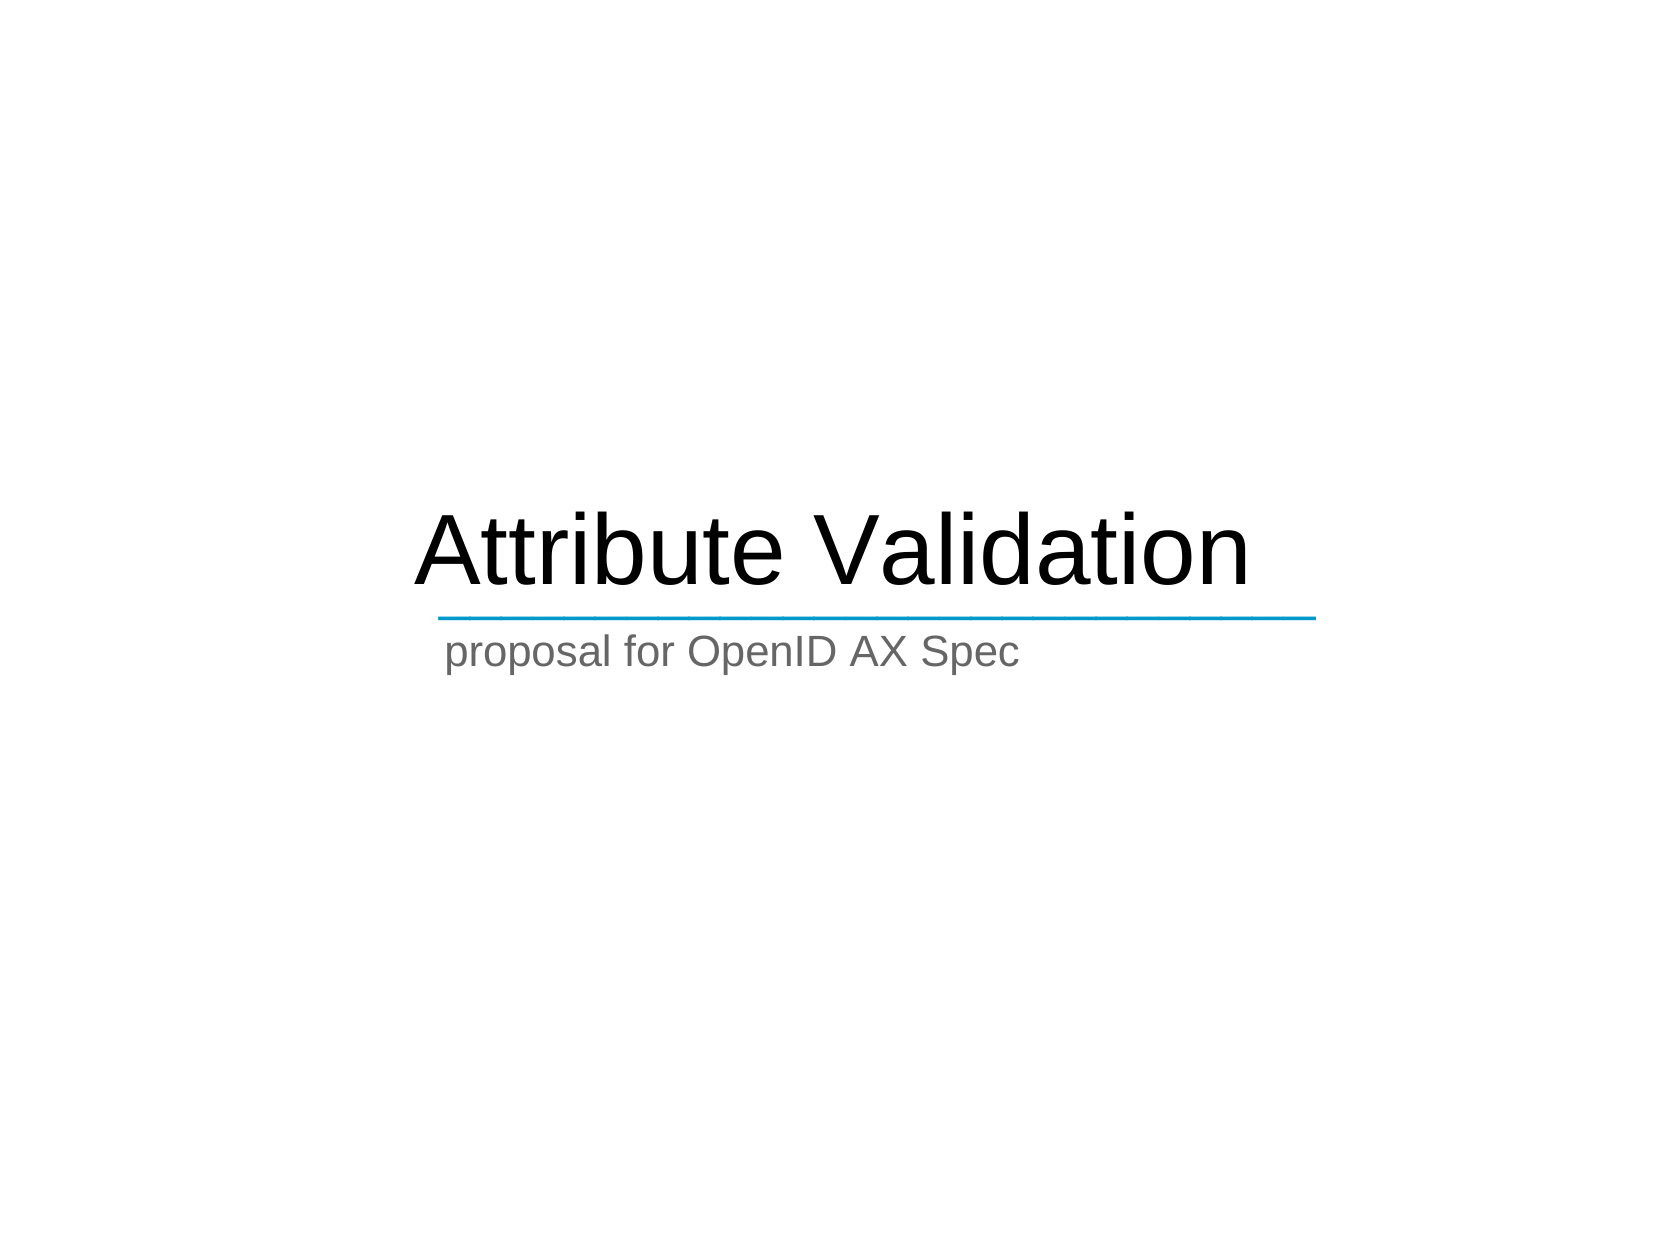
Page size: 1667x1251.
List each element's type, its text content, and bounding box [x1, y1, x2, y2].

title Attribute Validation [140, 500, 1527, 701]
text_box ____________________________ [439, 562, 1341, 623]
subtitle proposal for OpenID AX Spec [444, 629, 1249, 717]
